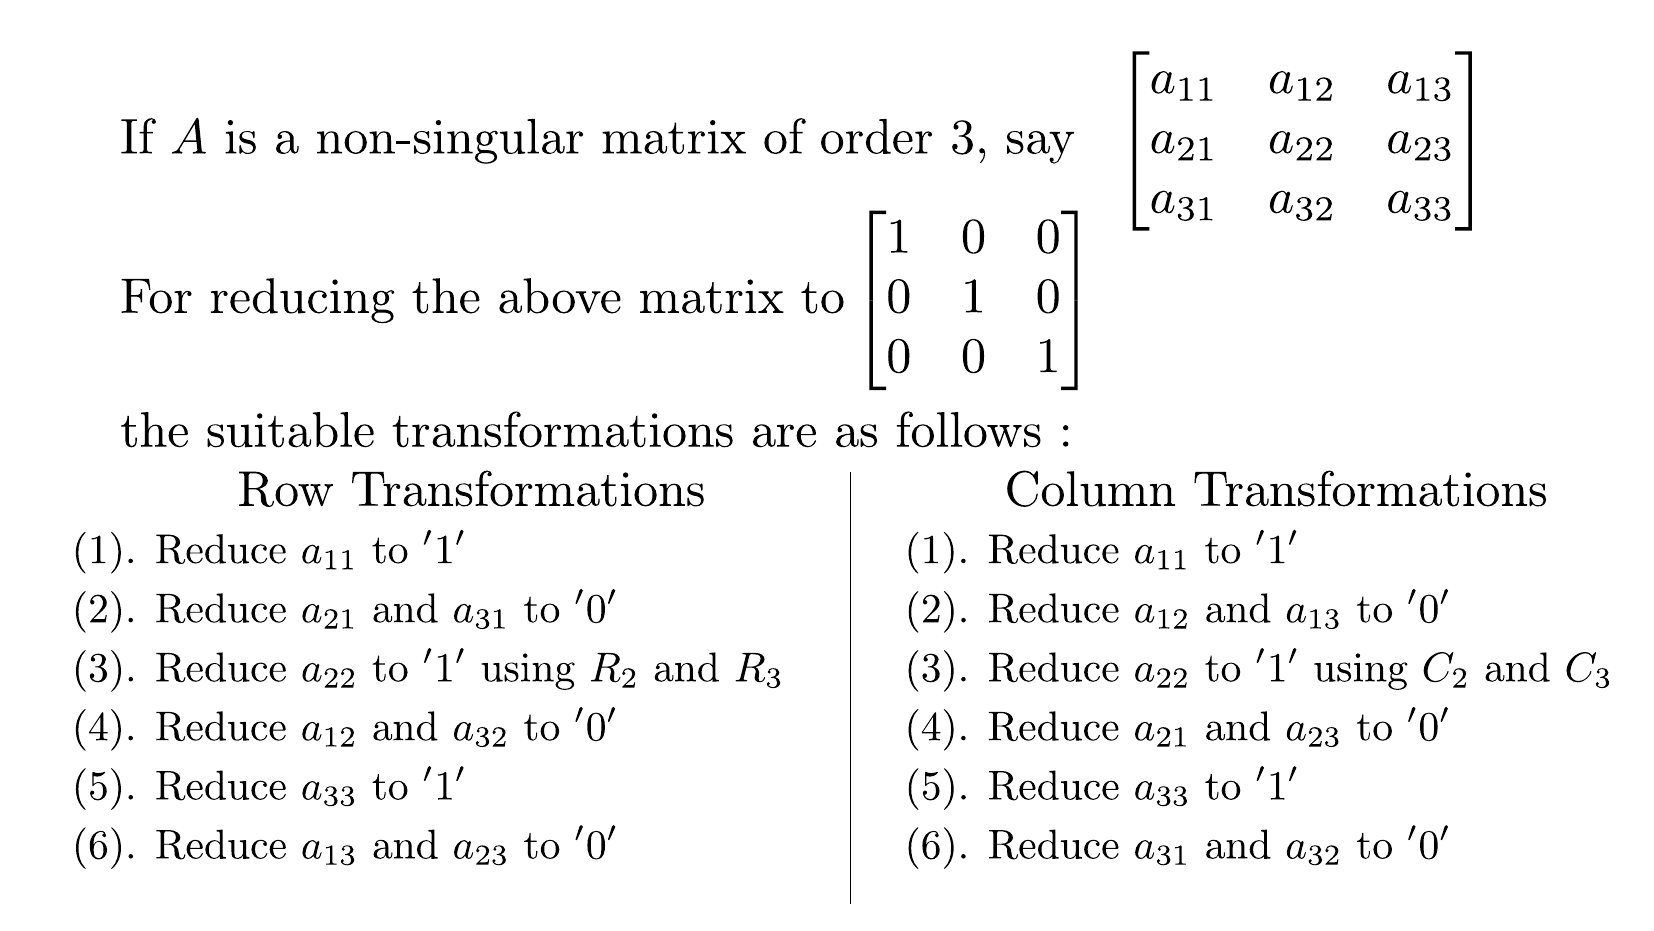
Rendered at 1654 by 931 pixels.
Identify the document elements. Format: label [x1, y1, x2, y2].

text_box [73, 706, 616, 751]
subtitle [47, 41, 1607, 904]
text_box [121, 411, 1069, 448]
text_box [239, 470, 704, 507]
text_box [73, 588, 616, 633]
text_box [906, 825, 1448, 869]
text_box [73, 529, 464, 574]
text_box [73, 825, 616, 869]
text_box [906, 766, 1297, 810]
text_box [121, 51, 1472, 391]
text_box [906, 647, 1610, 692]
text_box [906, 588, 1449, 633]
text_box [906, 706, 1448, 751]
text_box [73, 647, 781, 692]
text_box [73, 766, 464, 810]
text_box [906, 529, 1297, 574]
text_box [1006, 470, 1547, 507]
